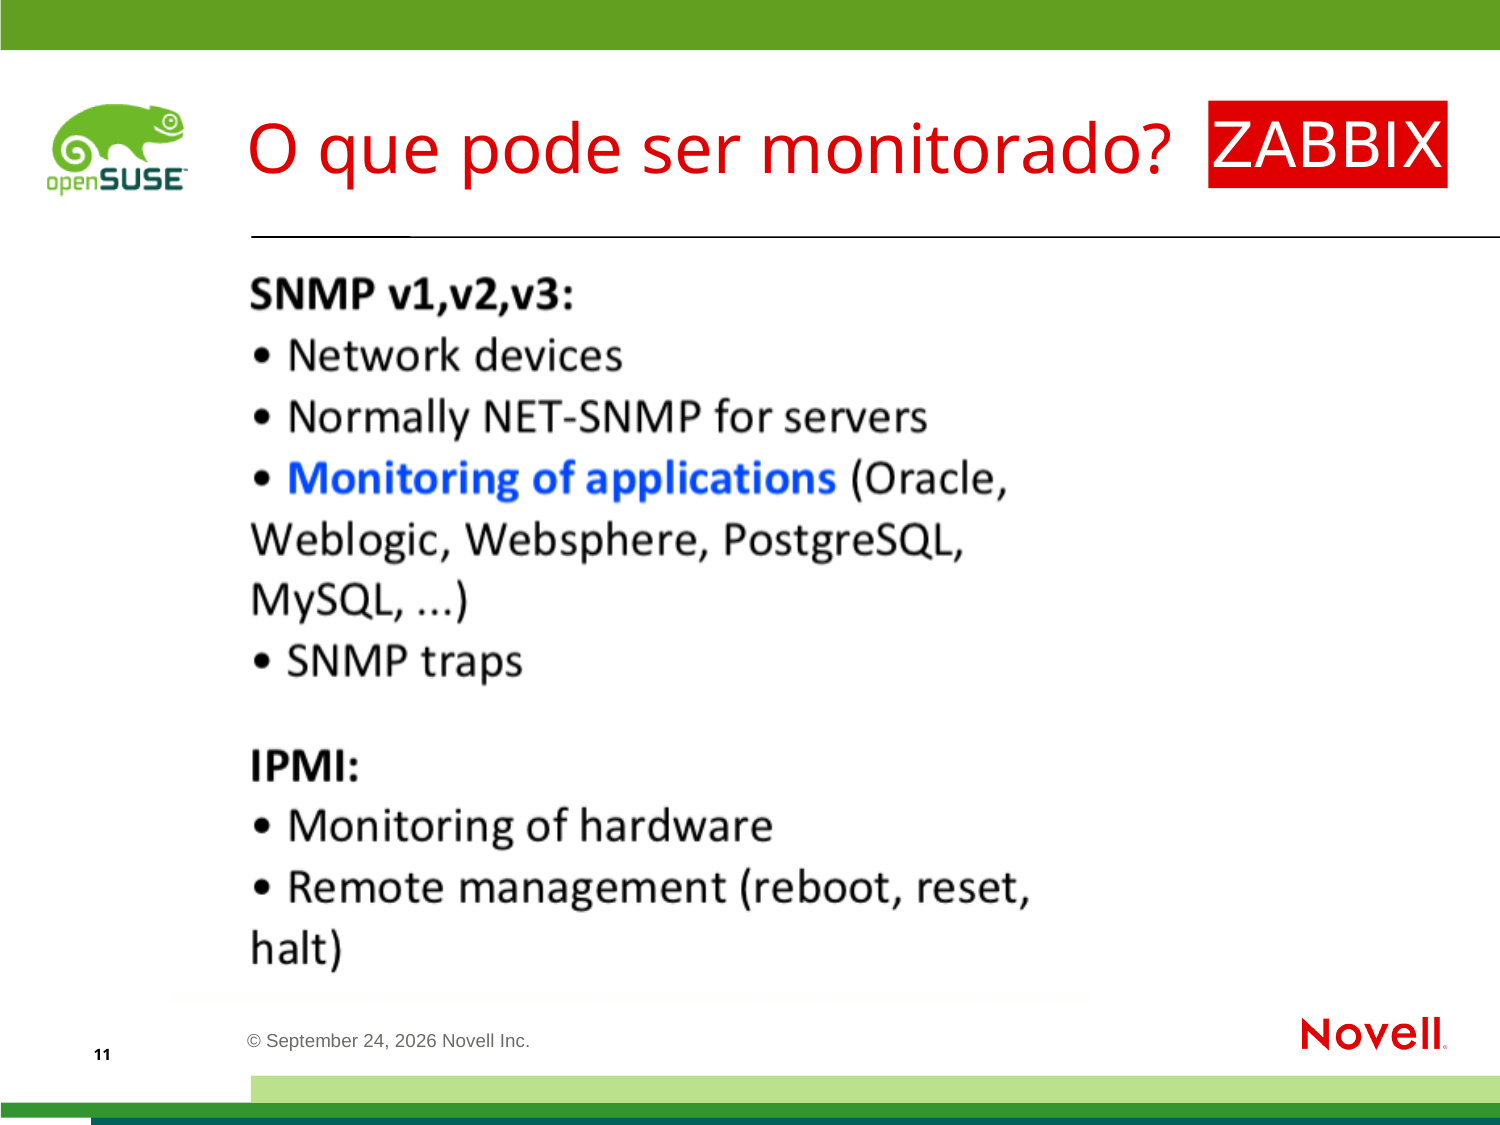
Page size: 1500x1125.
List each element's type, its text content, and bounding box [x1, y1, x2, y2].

picture [1295, 1011, 1453, 1056]
picture [169, 243, 1090, 1003]
title O que pode ser monitorado? [246, 68, 1409, 231]
picture [47, 104, 188, 197]
text_box ZABBIX [1208, 100, 1448, 189]
